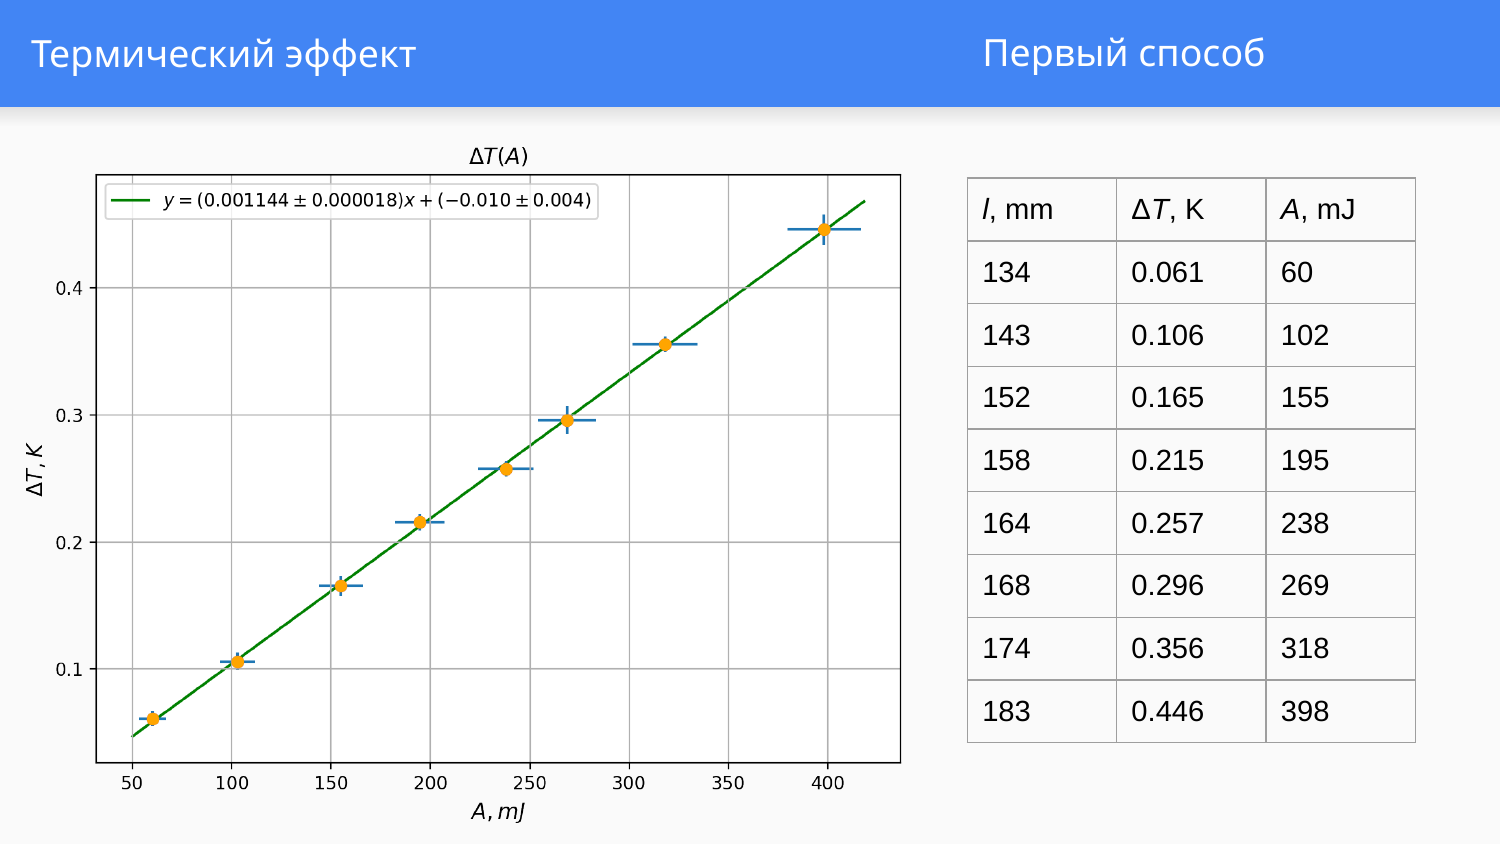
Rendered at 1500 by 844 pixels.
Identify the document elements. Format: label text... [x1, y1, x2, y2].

table_cell 0.257 [1117, 492, 1265, 554]
table_cell 158 [968, 430, 1116, 491]
table_cell 195 [1267, 430, 1415, 491]
table_cell 398 [1267, 681, 1415, 742]
picture [0, 81, 1004, 844]
table_header l, mm [968, 179, 1116, 240]
table_cell 318 [1267, 618, 1415, 679]
table_cell 60 [1267, 242, 1415, 303]
table_cell 102 [1267, 304, 1415, 366]
table_cell 238 [1267, 492, 1415, 554]
table_cell 269 [1267, 555, 1415, 617]
title Термический эффект [16, 2, 465, 81]
table_cell 134 [968, 242, 1116, 303]
table_cell 0.356 [1117, 618, 1265, 679]
table_cell 0.215 [1117, 430, 1265, 491]
table_header ΔT, K [1117, 179, 1265, 240]
table_cell 168 [968, 555, 1116, 617]
table_cell 174 [968, 618, 1116, 679]
text_box Первый способ [967, 14, 1426, 90]
table_cell 155 [1267, 367, 1415, 428]
table_cell 143 [968, 304, 1116, 366]
table_cell 0.061 [1117, 242, 1265, 303]
table_cell 164 [968, 492, 1116, 554]
table_cell 0.446 [1117, 681, 1265, 742]
table_header A, mJ [1267, 179, 1415, 240]
table_cell 0.165 [1117, 367, 1265, 428]
table_cell 183 [968, 681, 1116, 742]
table_cell 0.106 [1117, 304, 1265, 366]
table_cell 0.296 [1117, 555, 1265, 617]
table_cell 152 [968, 367, 1116, 428]
